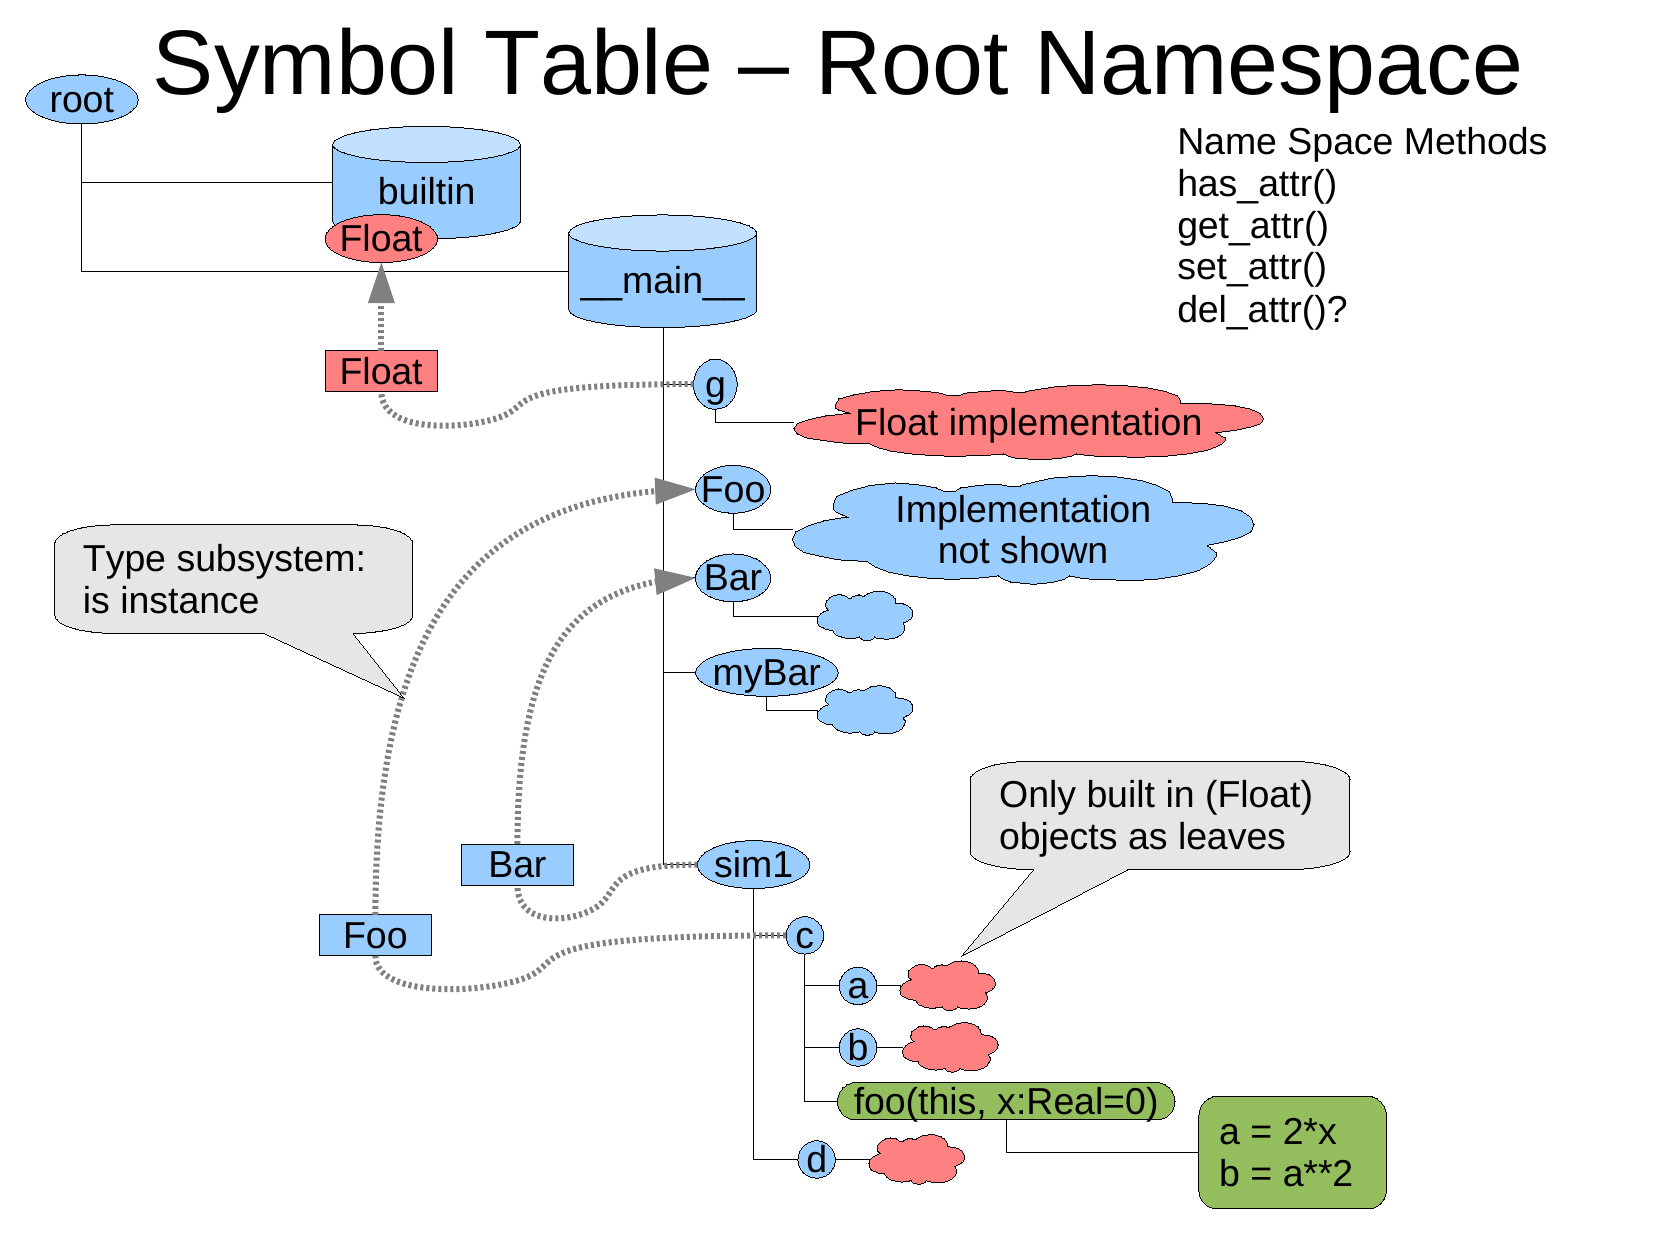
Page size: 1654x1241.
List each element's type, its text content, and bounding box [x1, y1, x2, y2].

text_box sim1 [698, 840, 810, 889]
text_box [817, 591, 913, 641]
text_box d [797, 1140, 836, 1179]
text_box Float implementation [793, 384, 1264, 460]
text_box Float [325, 350, 438, 392]
text_box Float [325, 214, 438, 263]
text_box c [786, 916, 824, 955]
text_box Name Space Methods has_attr() get_attr() set_attr() del_attr()? [1162, 112, 1576, 338]
text_box Bar [695, 553, 771, 602]
text_box a = 2*x b = a**2 [1198, 1096, 1387, 1209]
text_box [902, 1022, 999, 1073]
text_box [899, 960, 996, 1011]
text_box Foo [319, 914, 432, 956]
text_box builtin [332, 146, 521, 239]
text_box myBar [695, 648, 839, 697]
text_box Foo [695, 465, 771, 514]
text_box [868, 1134, 965, 1185]
text_box a [839, 967, 877, 1005]
text_box g [693, 359, 738, 410]
text_box foo(this, x:Real=0) [837, 1082, 1176, 1120]
text_box __main__ [568, 234, 757, 328]
title Symbol Table – Root Namespace [94, 11, 1584, 115]
text_box Implementation not shown [792, 475, 1255, 585]
text_box Only built in (Float) objects as leaves [961, 761, 1351, 957]
text_box b [839, 1028, 877, 1067]
text_box Type subsystem: is instance [54, 524, 413, 699]
text_box Bar [461, 844, 574, 886]
text_box root [25, 74, 139, 124]
text_box [817, 685, 913, 736]
